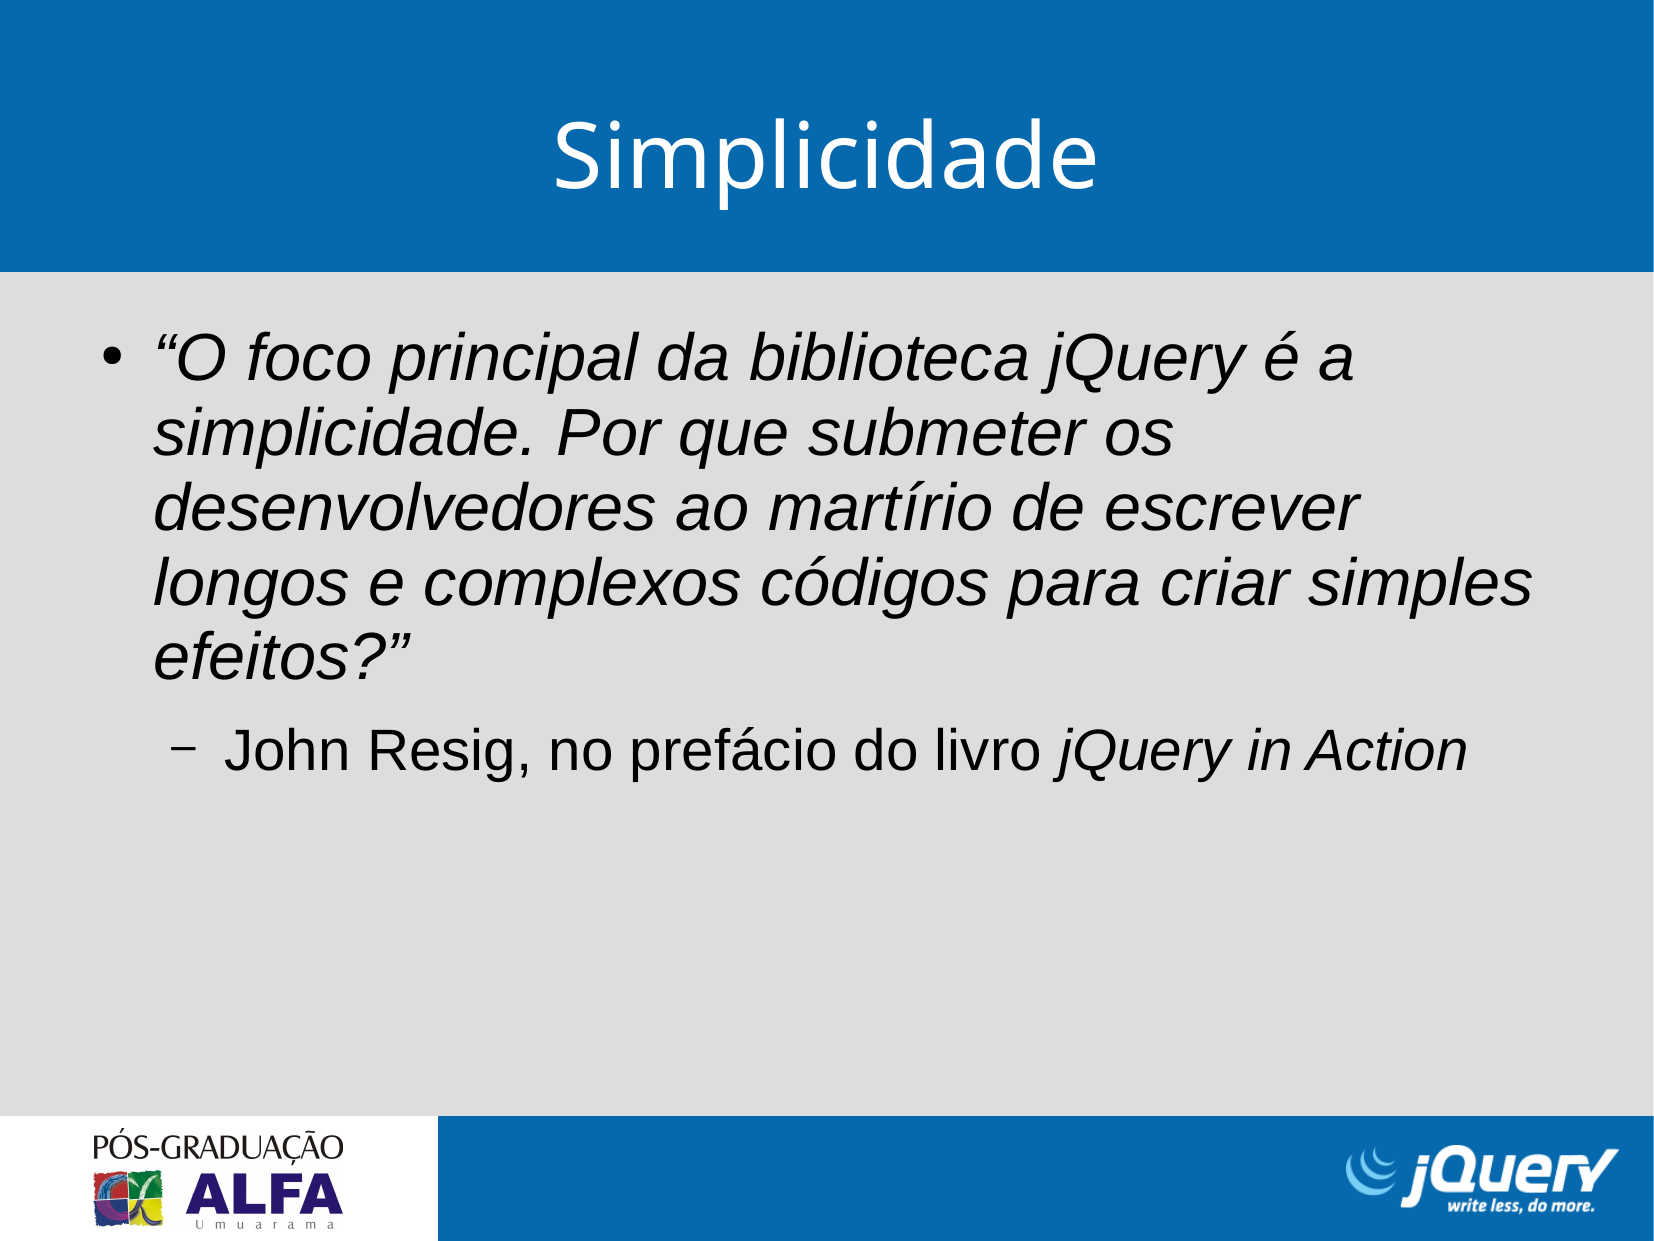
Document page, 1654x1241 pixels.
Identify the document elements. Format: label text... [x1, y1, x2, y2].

picture [0, 0, 1654, 272]
title Simplicidade [82, 49, 1571, 257]
picture [438, 1116, 1654, 1241]
list “O foco principal da biblioteca jQuery é a simplicidade. Por que submeter os desenvolvedores ao martírio de escrever longos e complexos códigos para criar simples efeitos?” John Resig, no prefácio do livro jQuery in Action [82, 320, 1571, 1040]
picture [93, 1128, 343, 1229]
